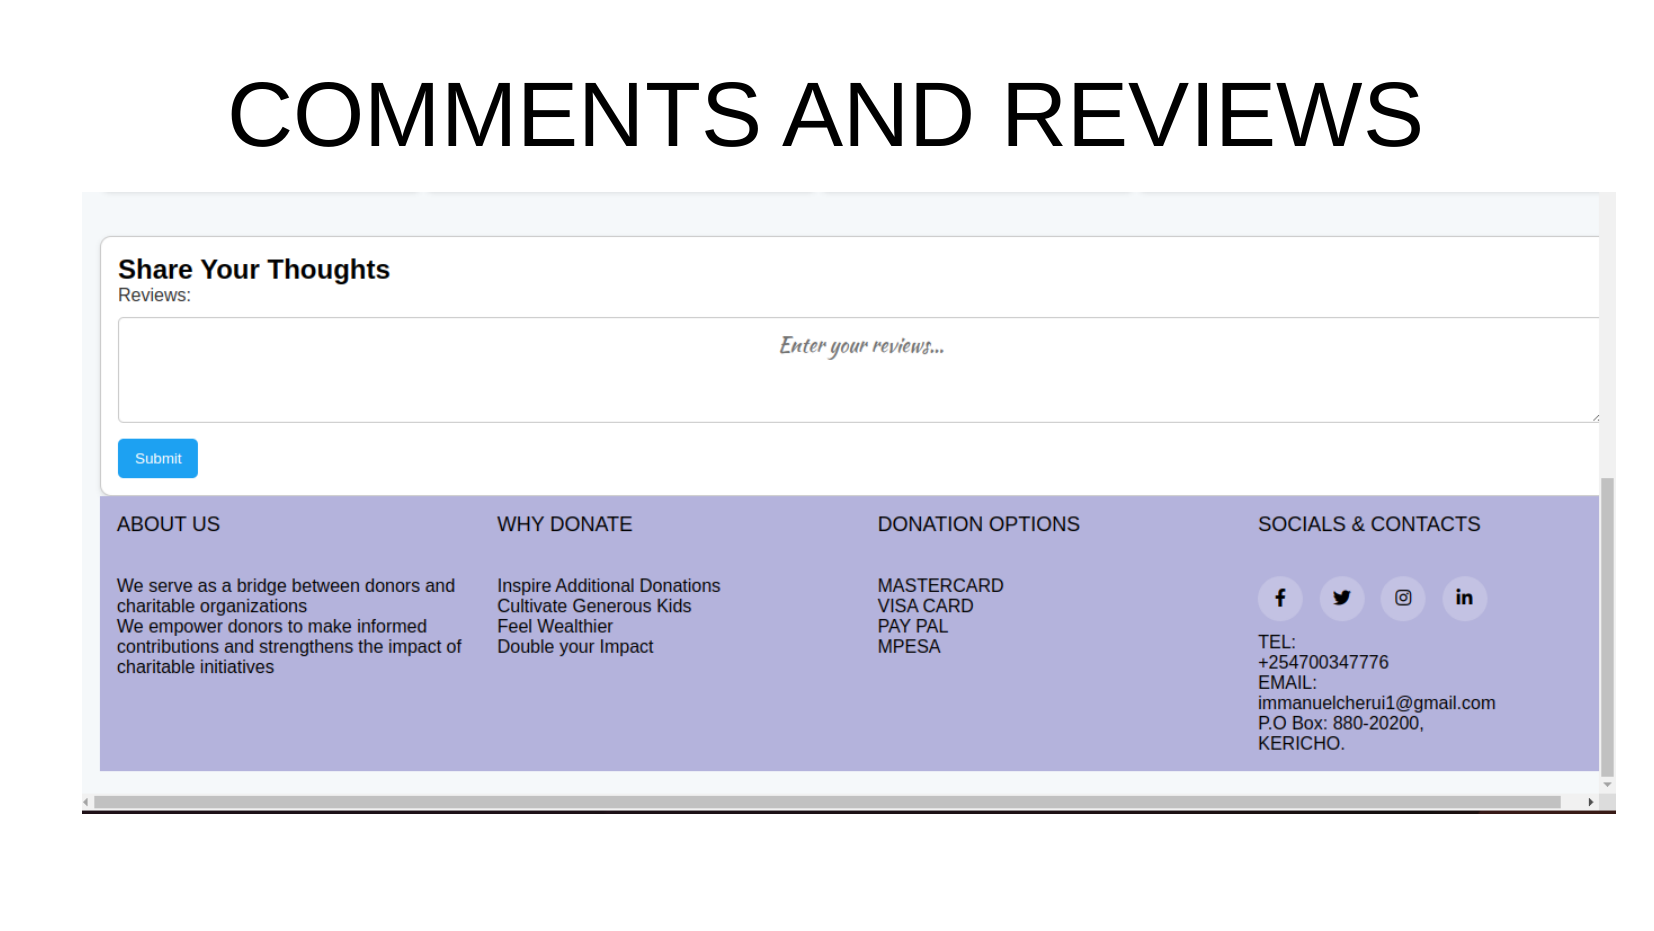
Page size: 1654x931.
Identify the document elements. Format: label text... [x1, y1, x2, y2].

picture [82, 192, 1616, 814]
title COMMENTS AND REVIEWS [82, 37, 1571, 192]
